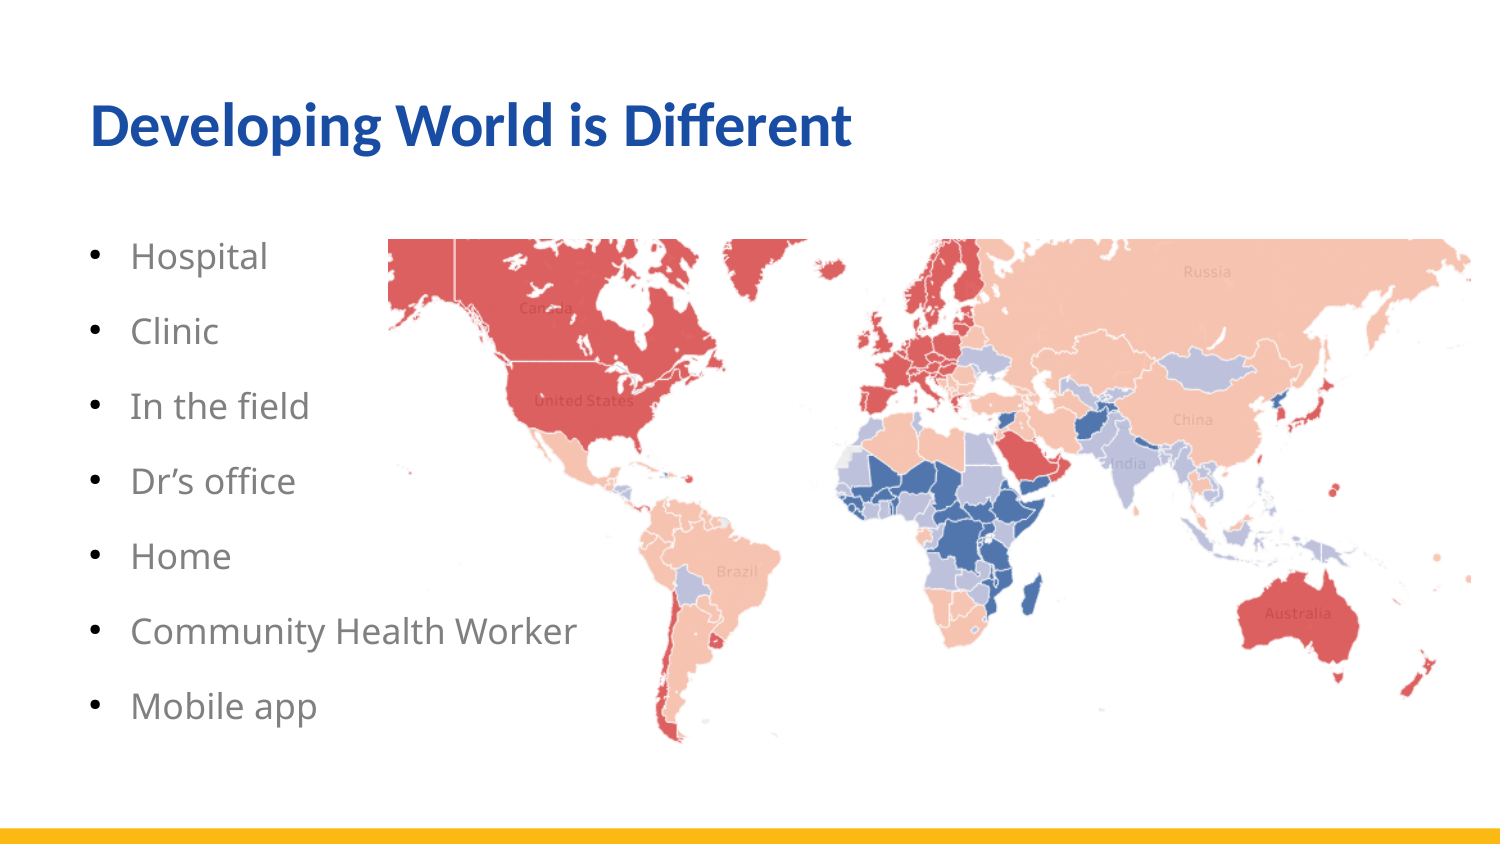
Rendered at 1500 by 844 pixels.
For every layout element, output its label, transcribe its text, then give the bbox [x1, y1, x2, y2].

picture [388, 239, 1471, 751]
list Hospital Clinic In the field Dr’s office Home Community Health Worker Mobile app [75, 225, 751, 730]
title Developing World is Different [75, 0, 1425, 197]
